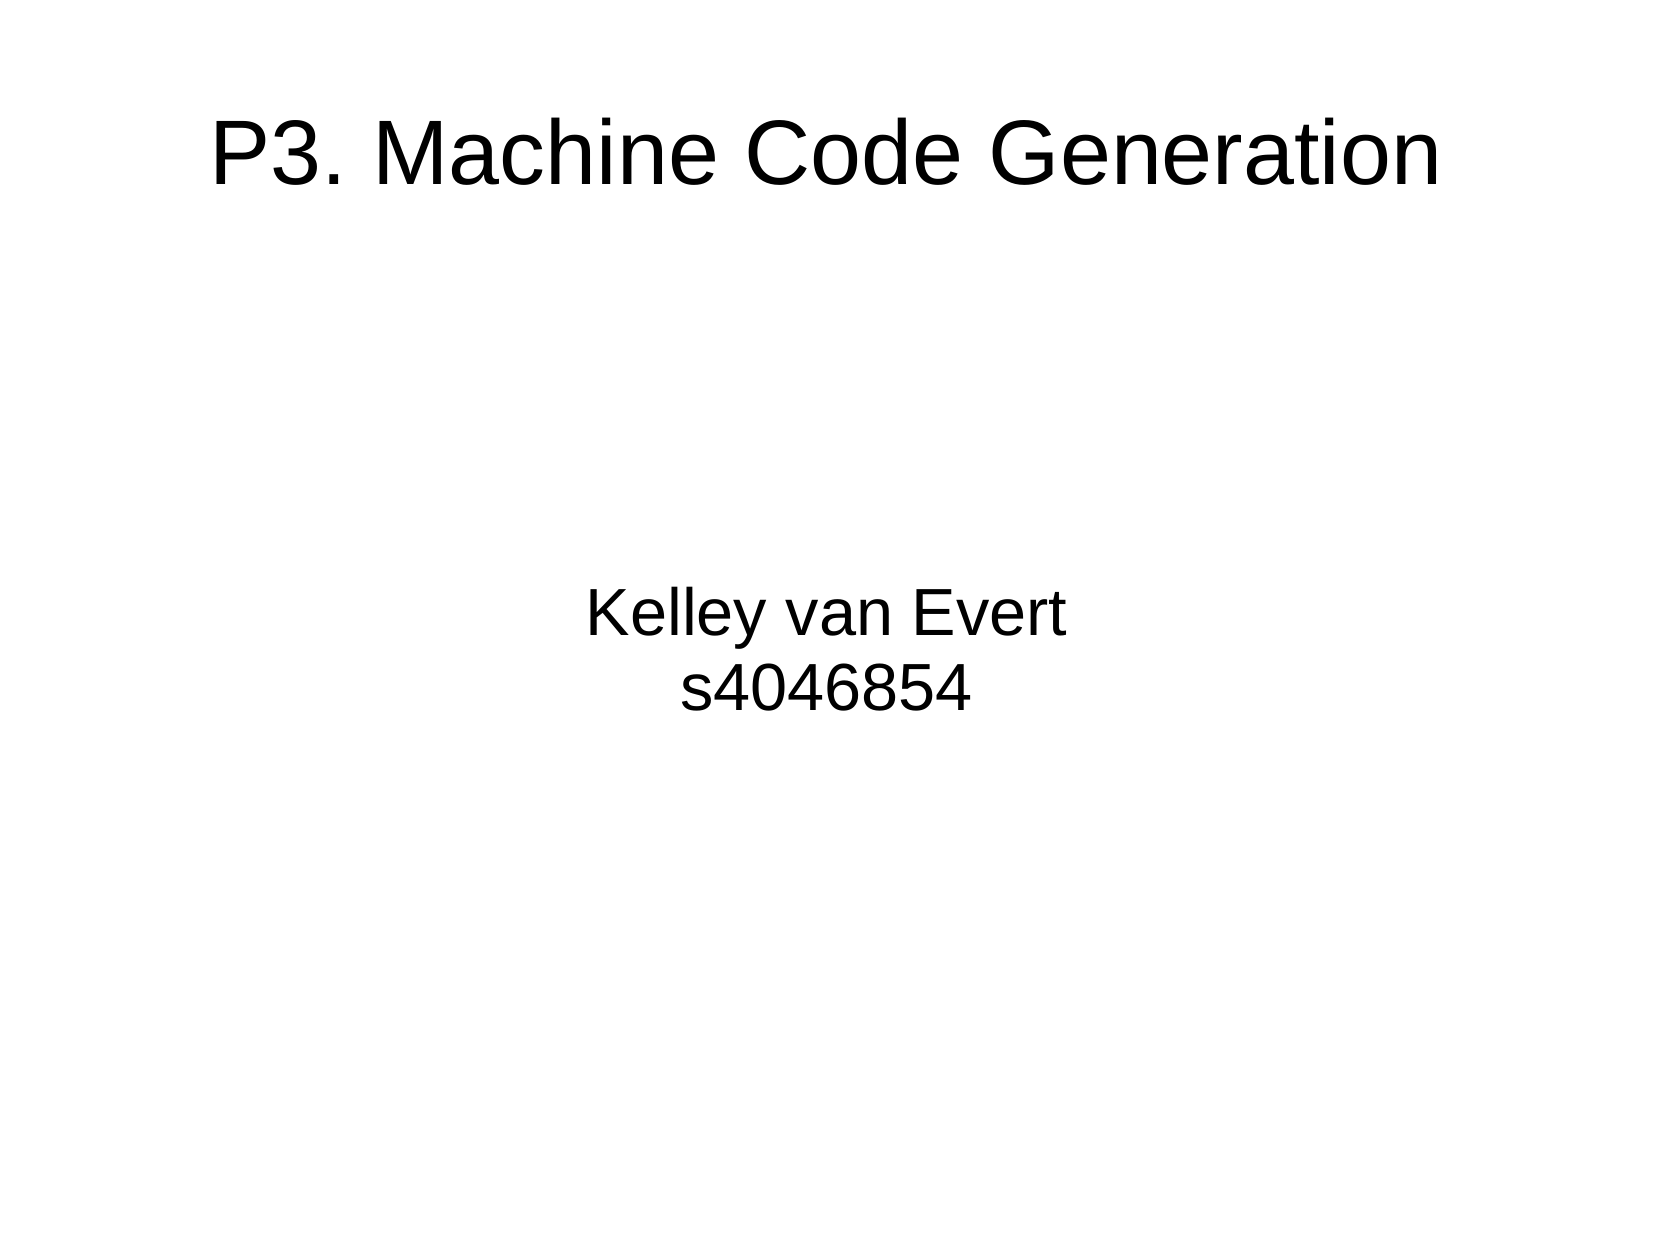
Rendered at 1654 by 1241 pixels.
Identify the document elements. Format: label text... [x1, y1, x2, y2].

title P3. Machine Code Generation [82, 49, 1571, 257]
subtitle Kelley van Evert s4046854 [82, 290, 1571, 1010]
